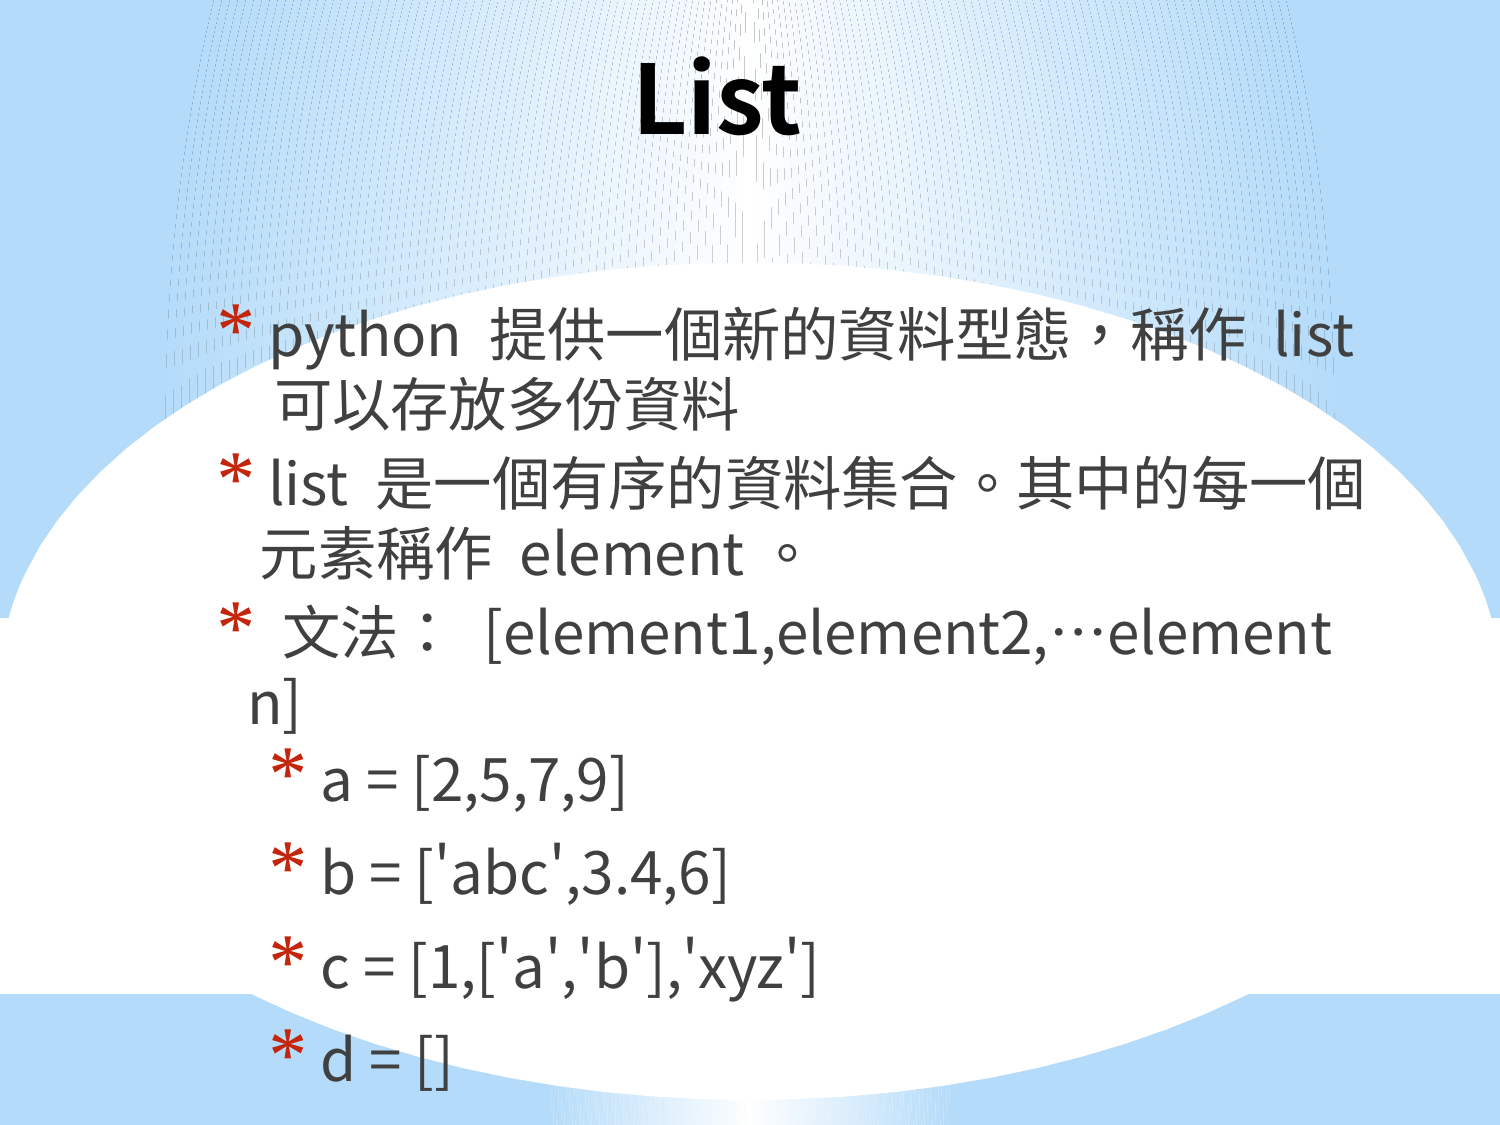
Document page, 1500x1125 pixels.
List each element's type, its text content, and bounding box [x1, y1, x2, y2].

list python 提供一個新的資料型態，稱作 list 可以存放多份資料 list 是一個有序的資料集合。其中的每一個 元素稱作 element。 文法： [element1,element2,…elementn] a = [2,5,7,9] b = ['abc',3.4,6] c = [1,['a','b'],'xyz'] d = [] [194, 290, 1400, 1047]
title List [183, 30, 1252, 219]
